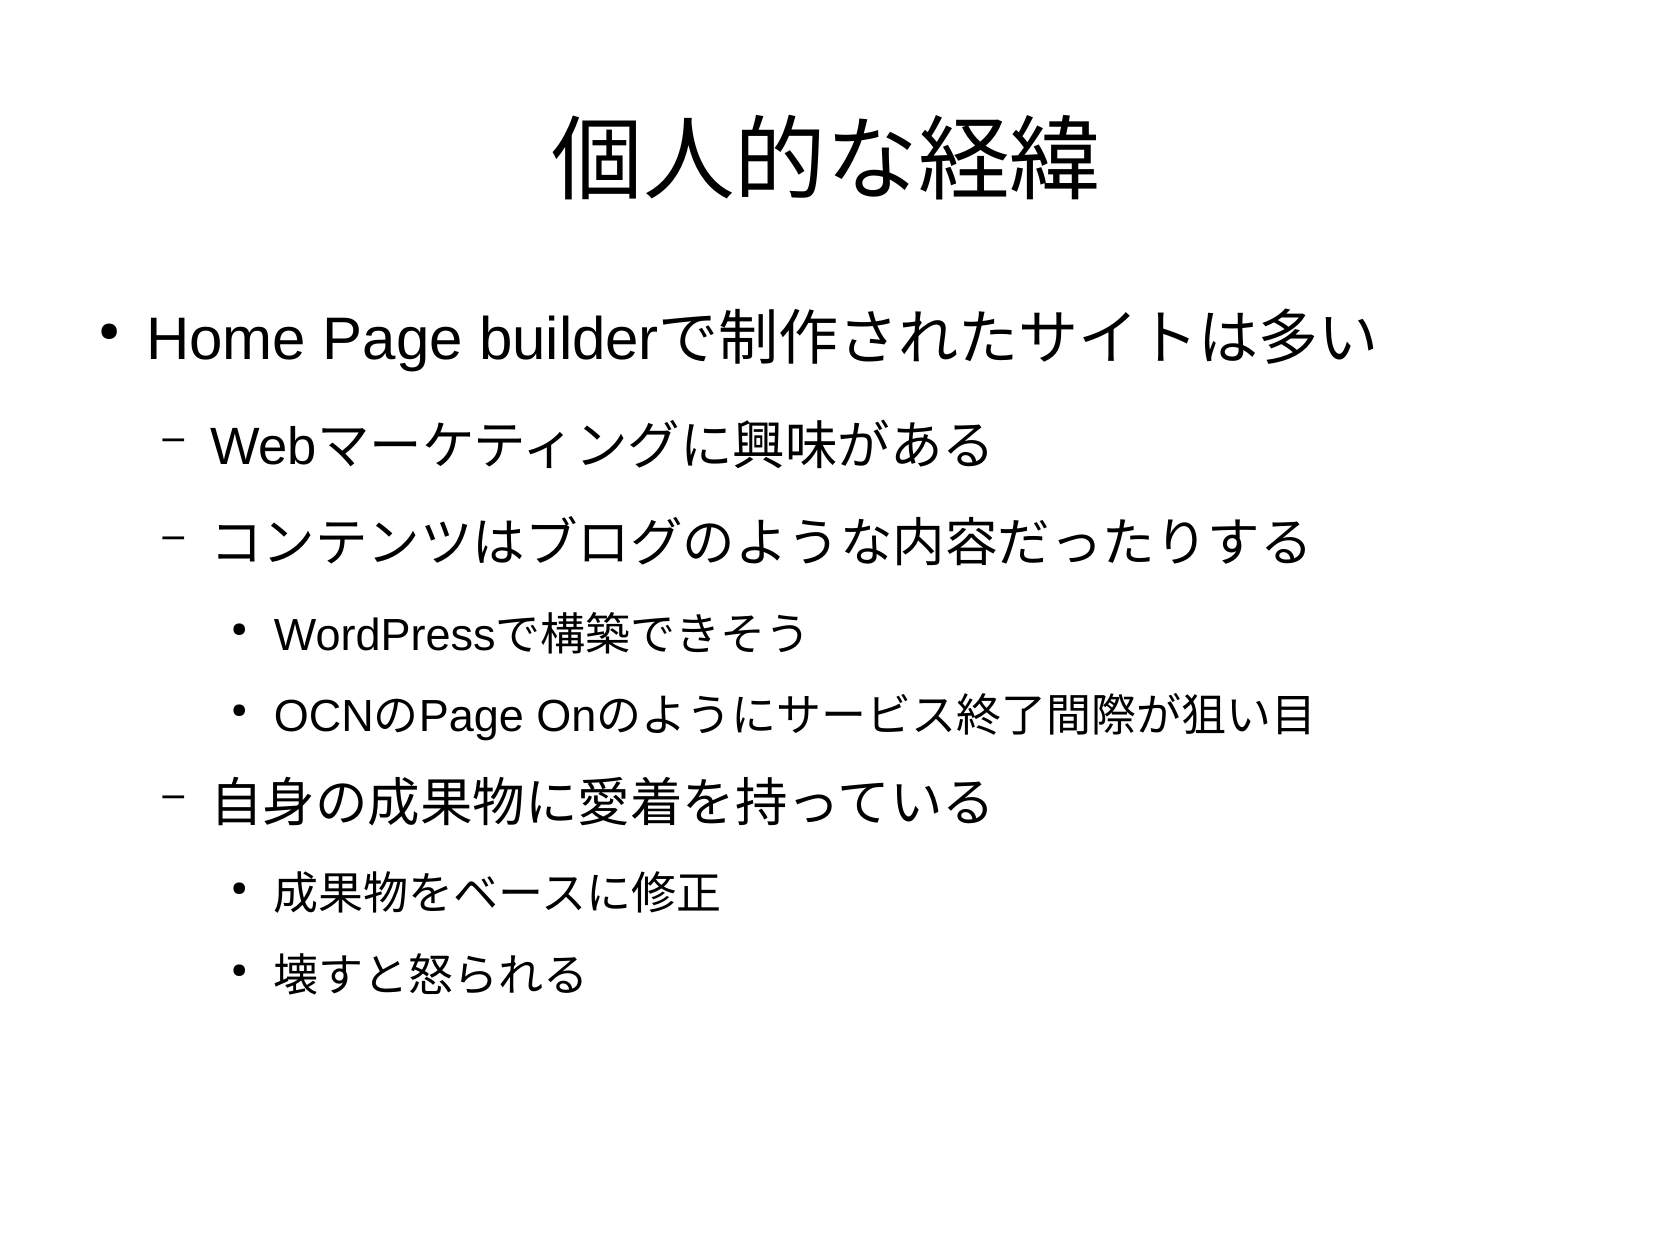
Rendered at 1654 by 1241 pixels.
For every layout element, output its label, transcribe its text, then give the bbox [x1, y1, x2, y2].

list Home Page builderで制作されたサイトは多い Webマーケティングに興味がある コンテンツはブログのような内容だったりする WordPressで構築できそう OCNのPage Onのようにサービス終了間際が狙い目 自身の成果物に愛着を持っている 成果物をベースに修正 壊すと怒られる [82, 290, 1571, 1010]
title 個人的な経緯 [82, 49, 1571, 257]
